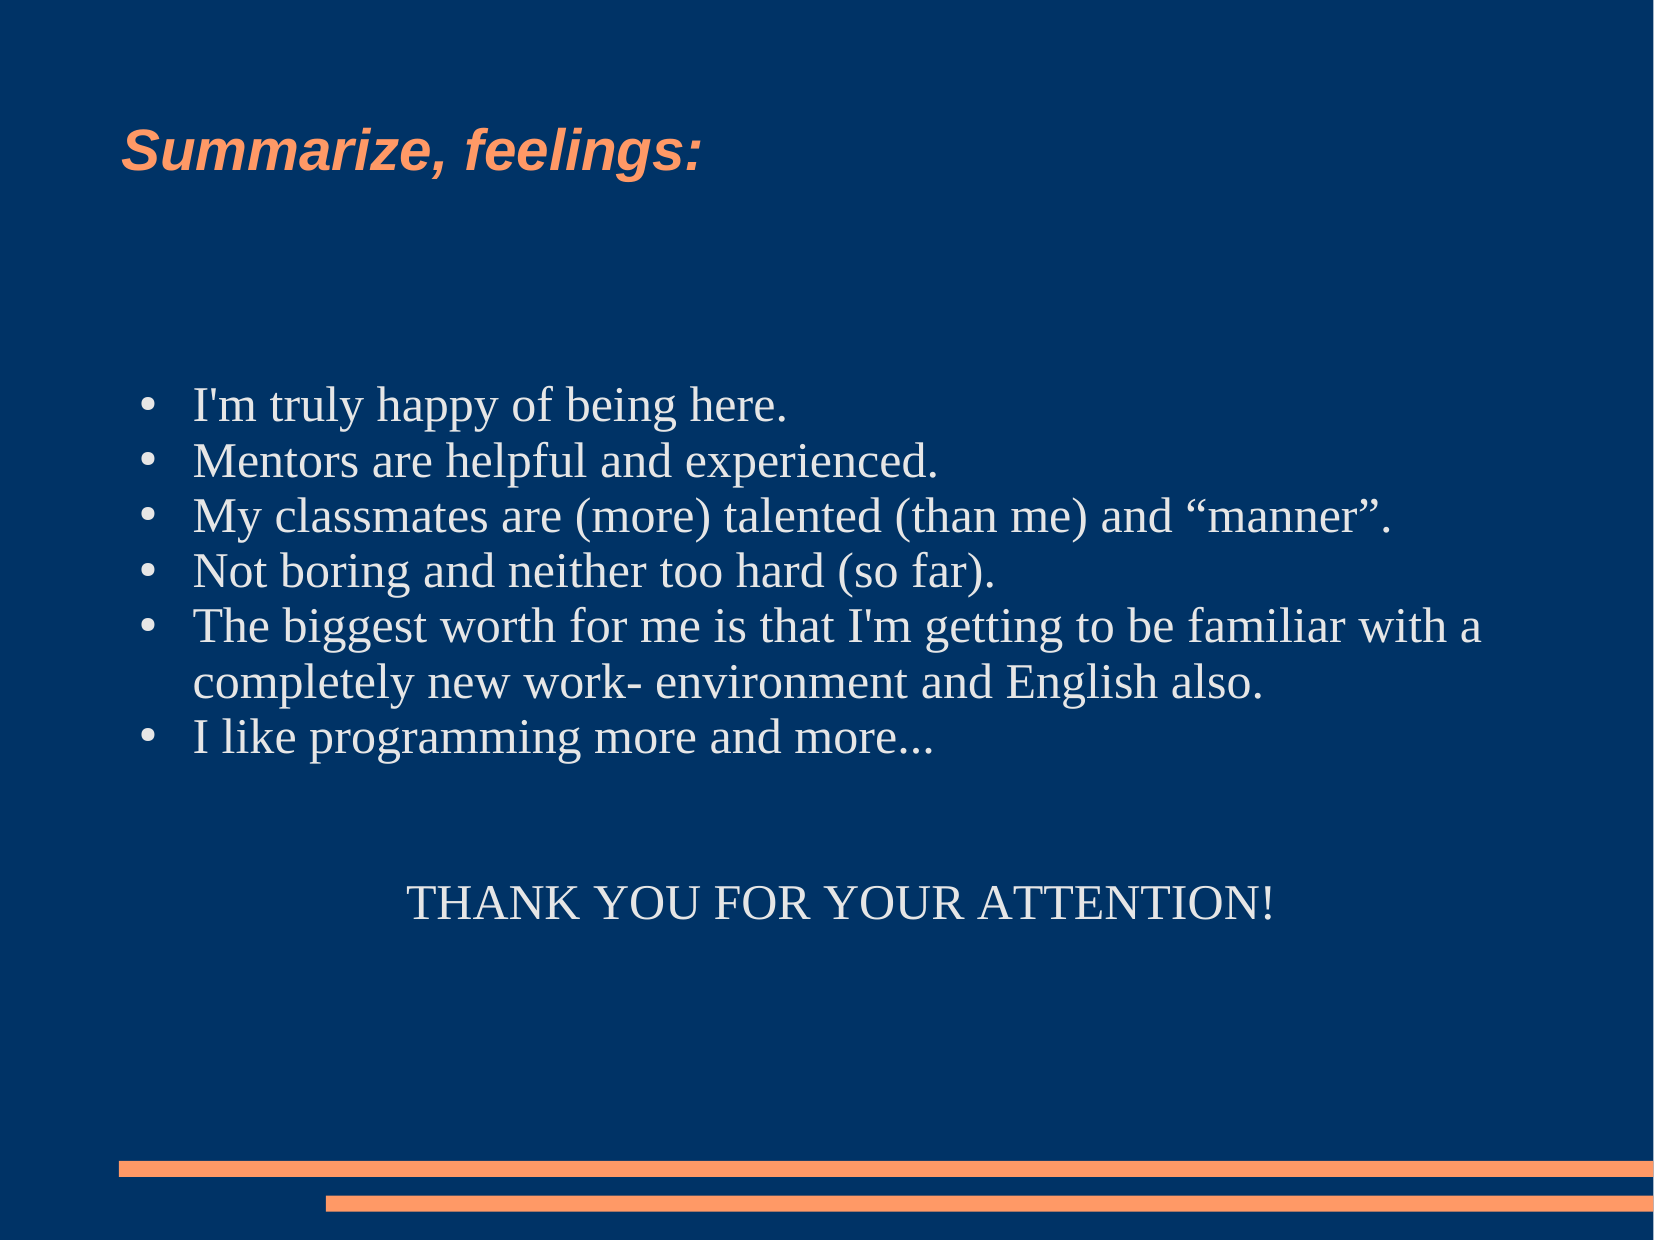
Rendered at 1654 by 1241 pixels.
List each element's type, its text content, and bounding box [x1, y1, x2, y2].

list I'm truly happy of being here. Mentors are helpful and experienced. My classmates are (more) talented (than me) and “manner”. Not boring and neither too hard (so far). The biggest worth for me is that I'm getting to be familiar with a completely new work- environment and English also. I like programming more and more... THANK YOU FOR YOUR ATTENTION! [121, 322, 1561, 1132]
title Summarize, feelings: [121, 46, 1534, 254]
